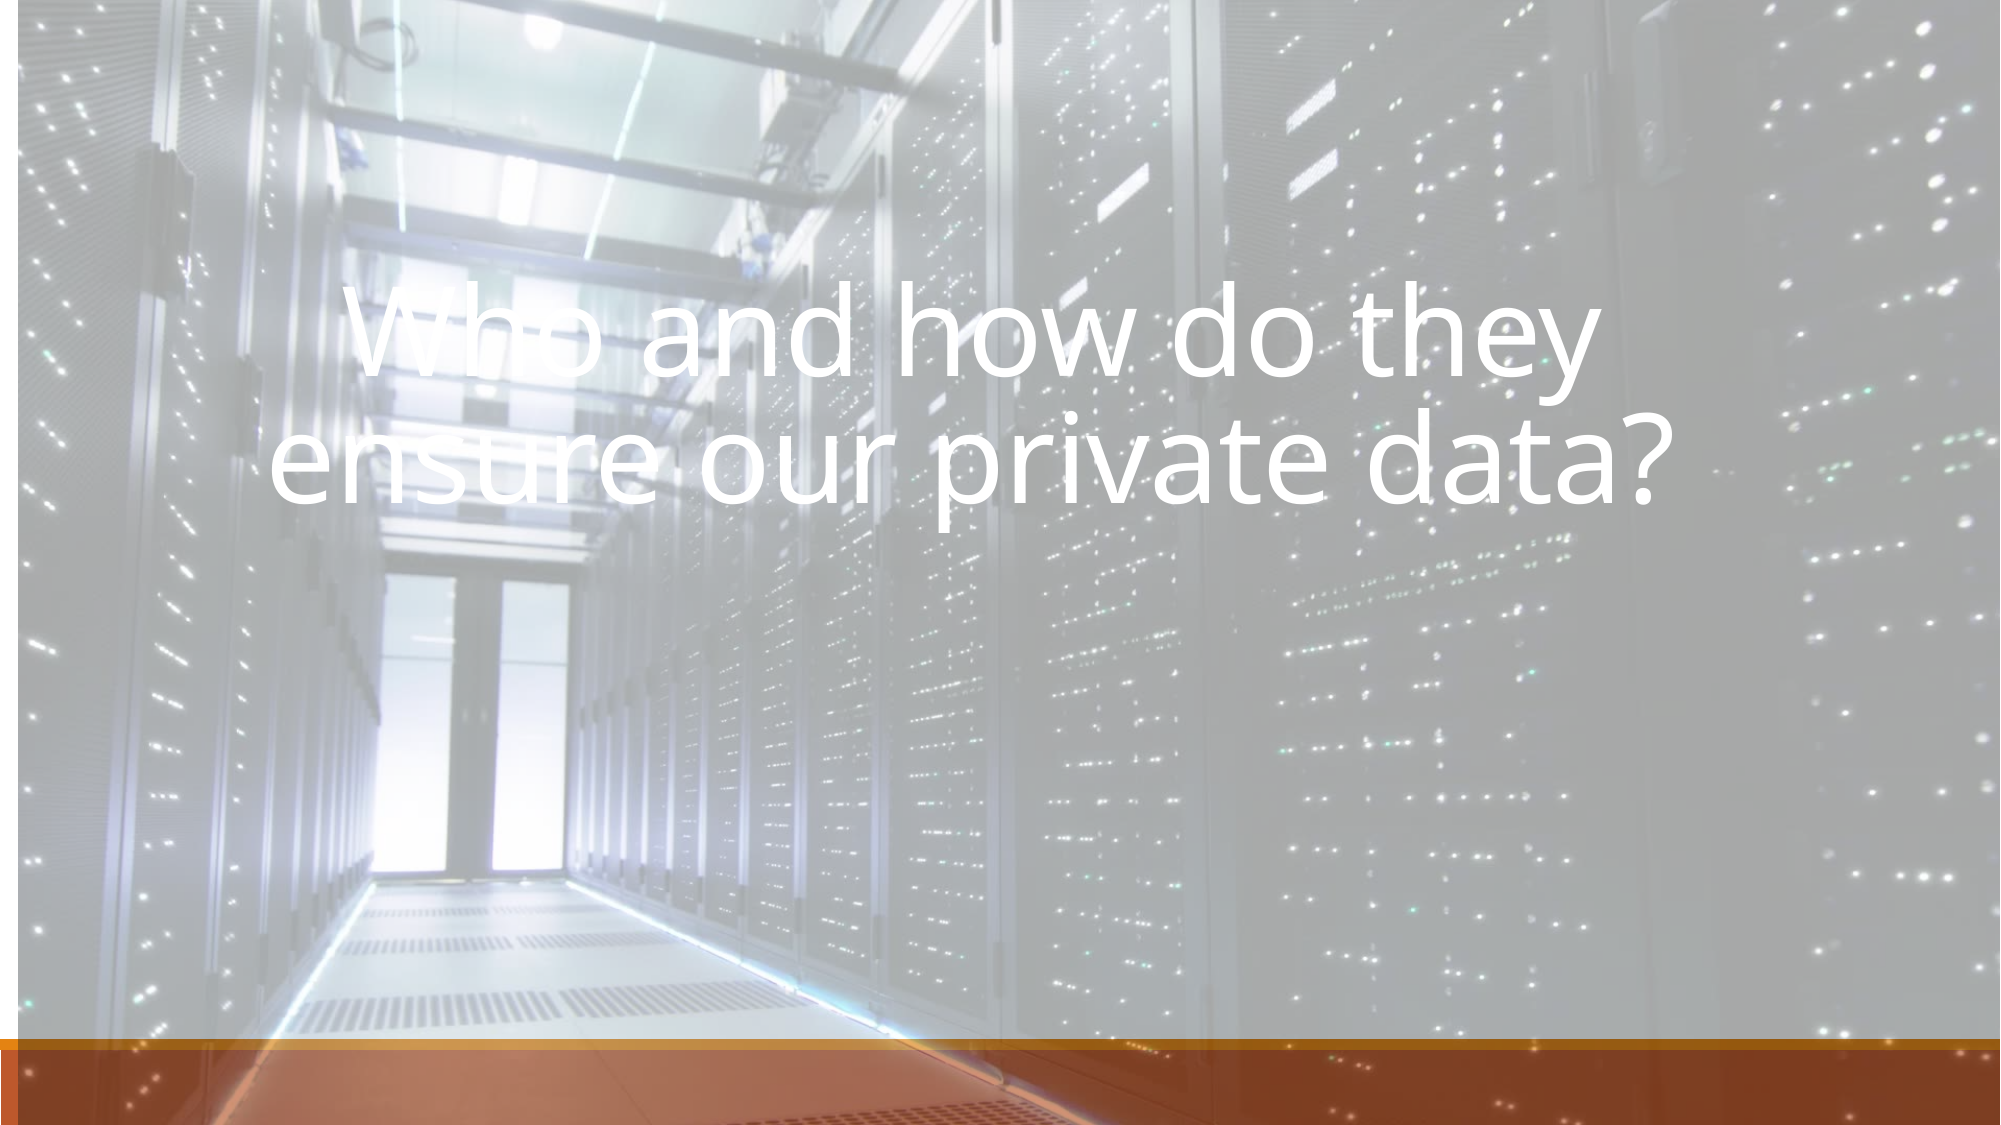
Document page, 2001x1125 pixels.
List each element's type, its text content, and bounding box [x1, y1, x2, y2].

title Who and how do they ensure our private data? [148, 202, 1794, 537]
picture [18, 0, 2000, 1125]
